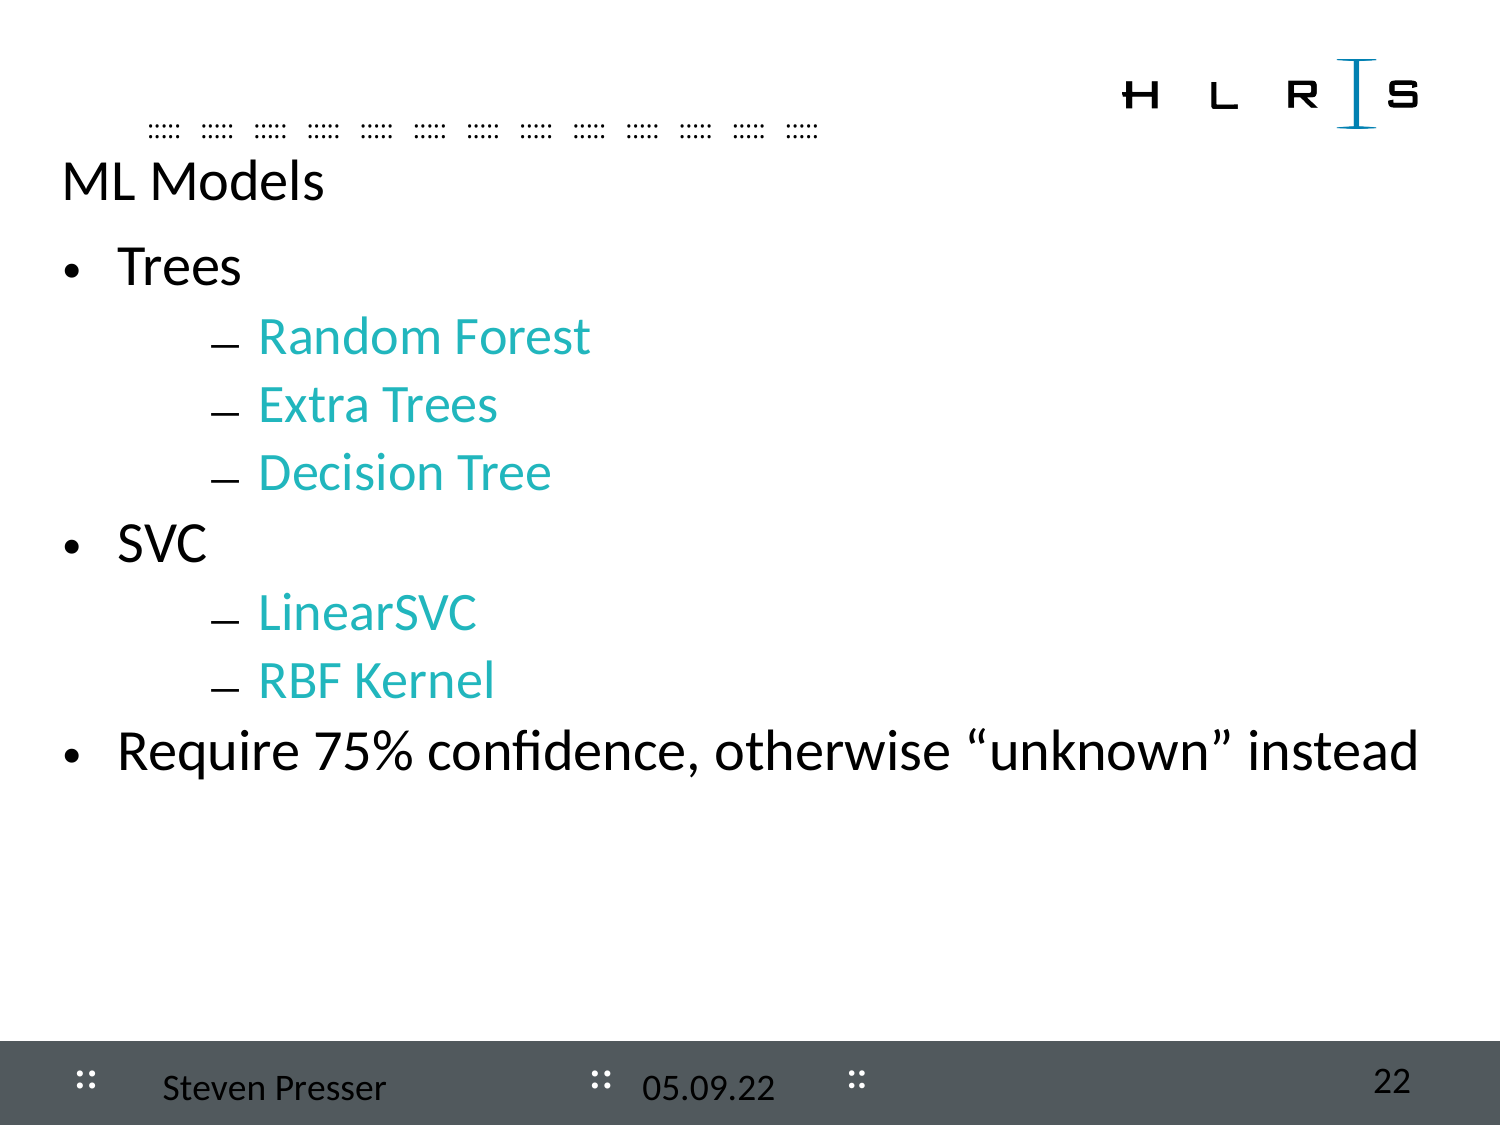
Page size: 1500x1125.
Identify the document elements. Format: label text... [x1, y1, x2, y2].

picture [1360, 59, 1418, 108]
title ML Models [46, 108, 1464, 234]
picture [1122, 59, 1353, 108]
list Trees Random Forest Extra Trees Decision Tree SVC LinearSVC RBF Kernel Require 75% confidence, otherwise “unknown” instead [46, 234, 1464, 977]
